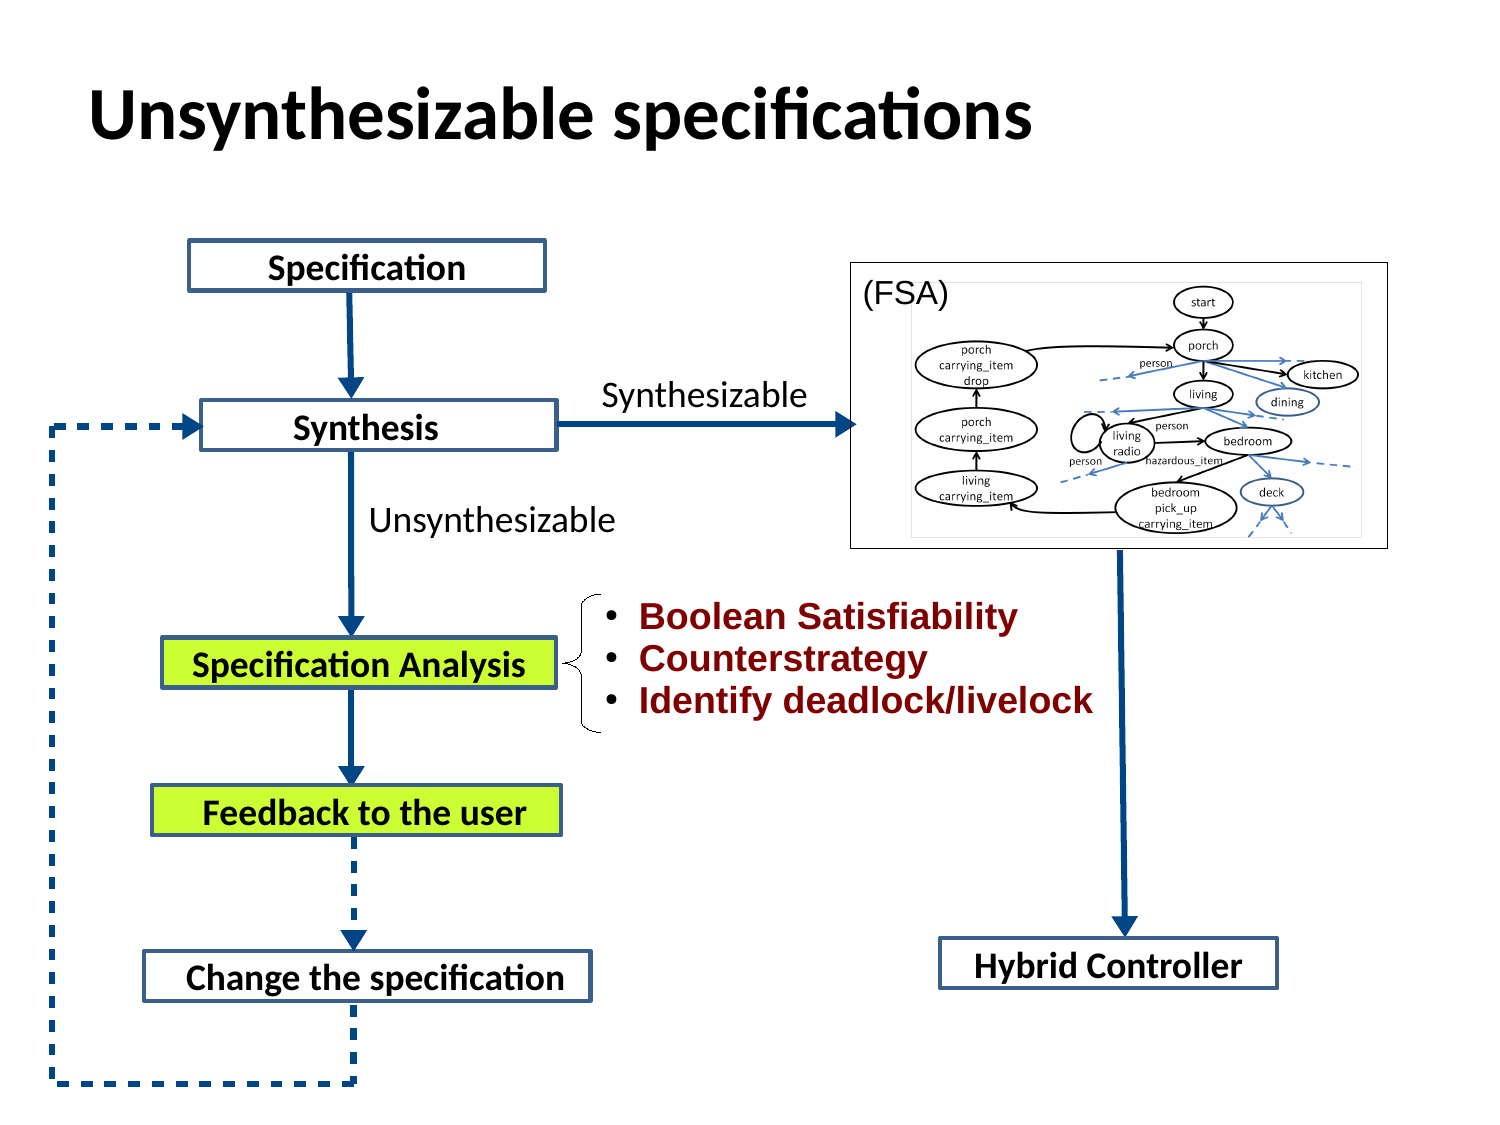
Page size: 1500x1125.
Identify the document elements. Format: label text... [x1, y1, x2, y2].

text_box Change the specification [144, 950, 591, 1001]
text_box Feedback to the user [152, 785, 562, 836]
picture [911, 282, 1362, 538]
text_box Unsynthesizable specifications [73, 57, 1050, 163]
text_box Hybrid Controller [939, 938, 1278, 989]
text_box Boolean Satisfiability Counterstrategy Identify deadlock/livelock [589, 588, 1108, 733]
text_box Synthesizable [586, 362, 823, 423]
text_box Specification [189, 240, 545, 291]
text_box Specification Analysis [162, 637, 557, 688]
text_box Unsynthesizable [353, 487, 632, 548]
text_box (FSA) [847, 263, 1070, 319]
text_box Synthesis [201, 399, 557, 450]
